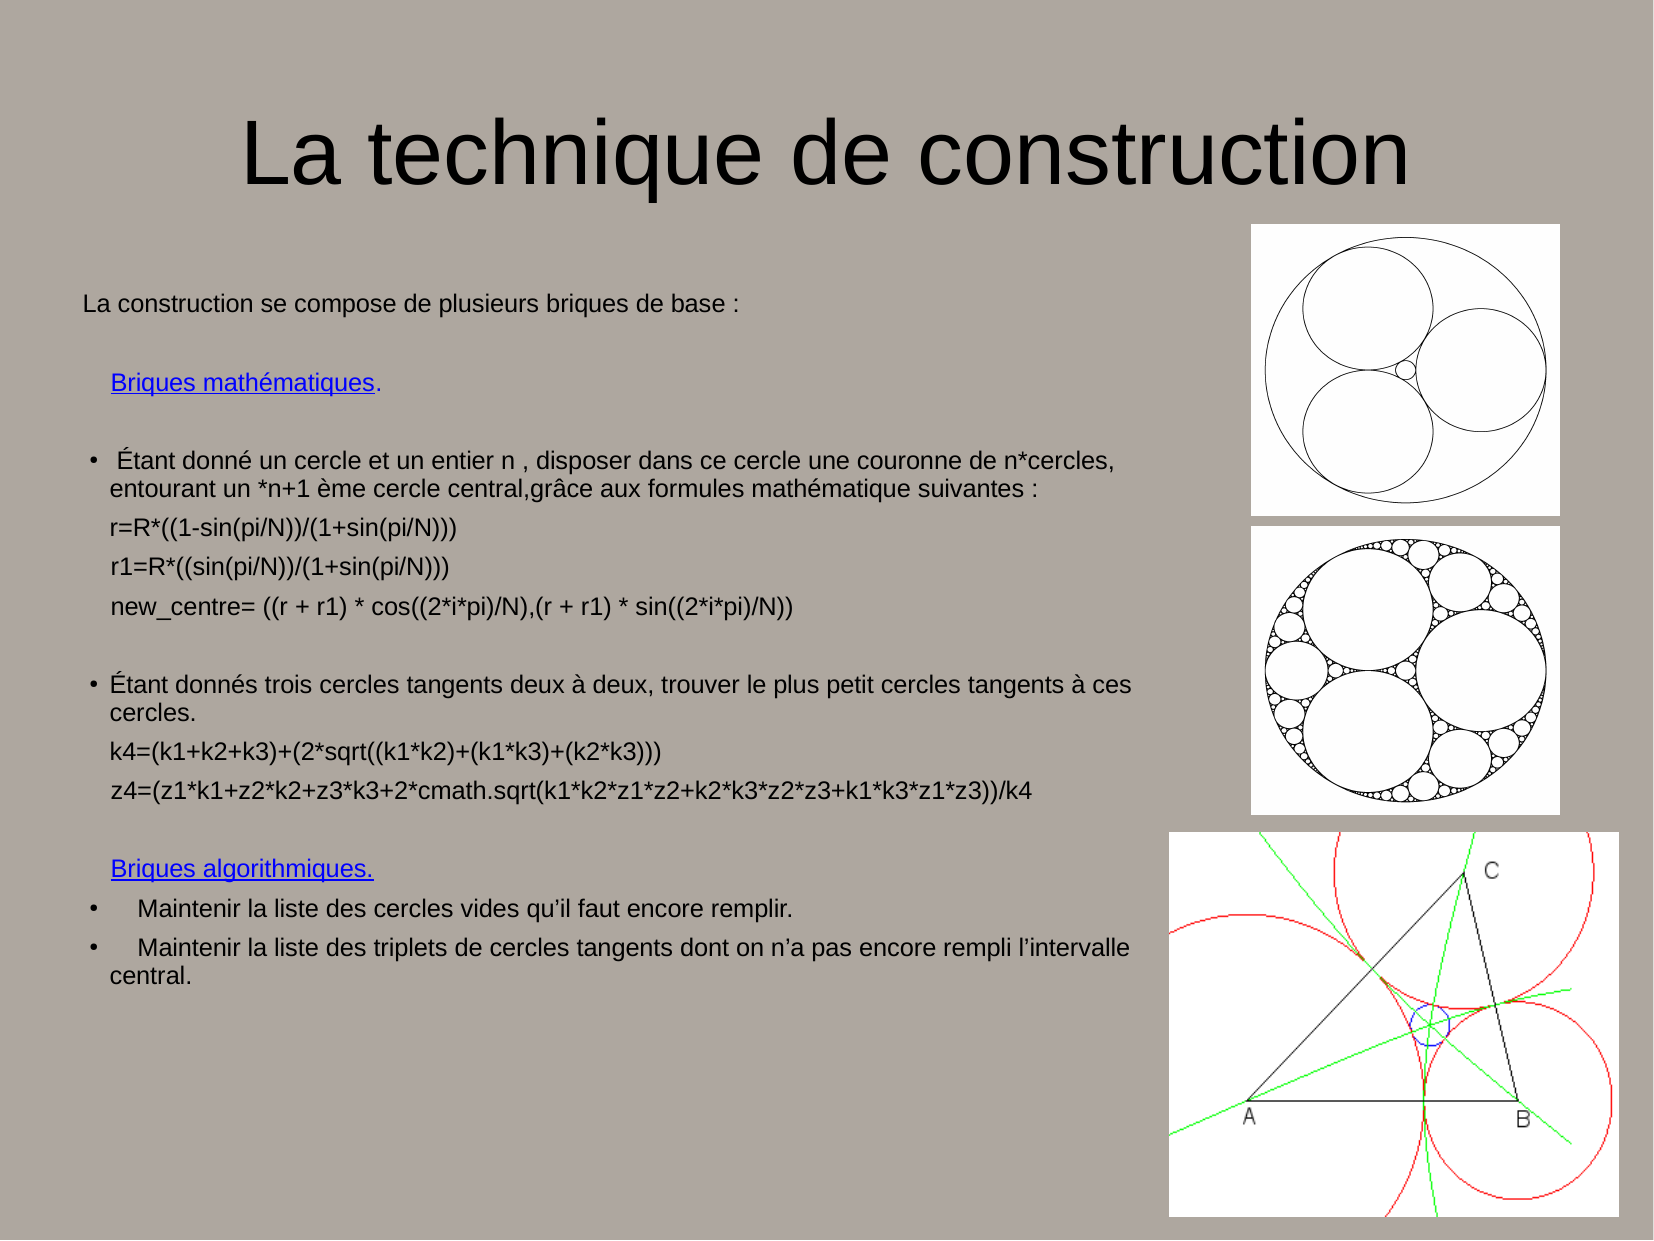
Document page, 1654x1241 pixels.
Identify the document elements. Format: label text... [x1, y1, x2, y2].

picture [1169, 832, 1619, 1217]
picture [1251, 526, 1560, 815]
title La technique de construction [82, 49, 1571, 257]
list La construction se compose de plusieurs briques de base : Briques mathématiques. Étant donné un cercle et un entier n , disposer dans ce cercle une couronne de n*cercles, entourant un *n+1 ème cercle central,grâce aux formules mathématique suivantes : r=R*((1-sin(pi/N))/(1+sin(pi/N))) r1=R*((sin(pi/N))/(1+sin(pi/N))) new_centre= ((r + r1) * cos((2*i*pi)/N),(r + r1) * sin((2*i*pi)/N)) Étant donnés trois cercles tangents deux à deux, trouver le plus petit cercles tangents à ces cercles. k4=(k1+k2+k3)+(2*sqrt((k1*k2)+(k1*k3)+(k2*k3))) z4=(z1*k1+z2*k2+z3*k3+2*cmath.sqrt(k1*k2*z1*z2+k2*k3*z2*z3+k1*k3*z1*z3))/k4 Briques algorithmiques. Maintenir la liste des cercles vides qu’il faut encore remplir. Maintenir la liste des triplets de cercles tangents dont on n’a pas encore rempli l’intervalle central. [82, 290, 1205, 1010]
picture [1251, 224, 1560, 516]
